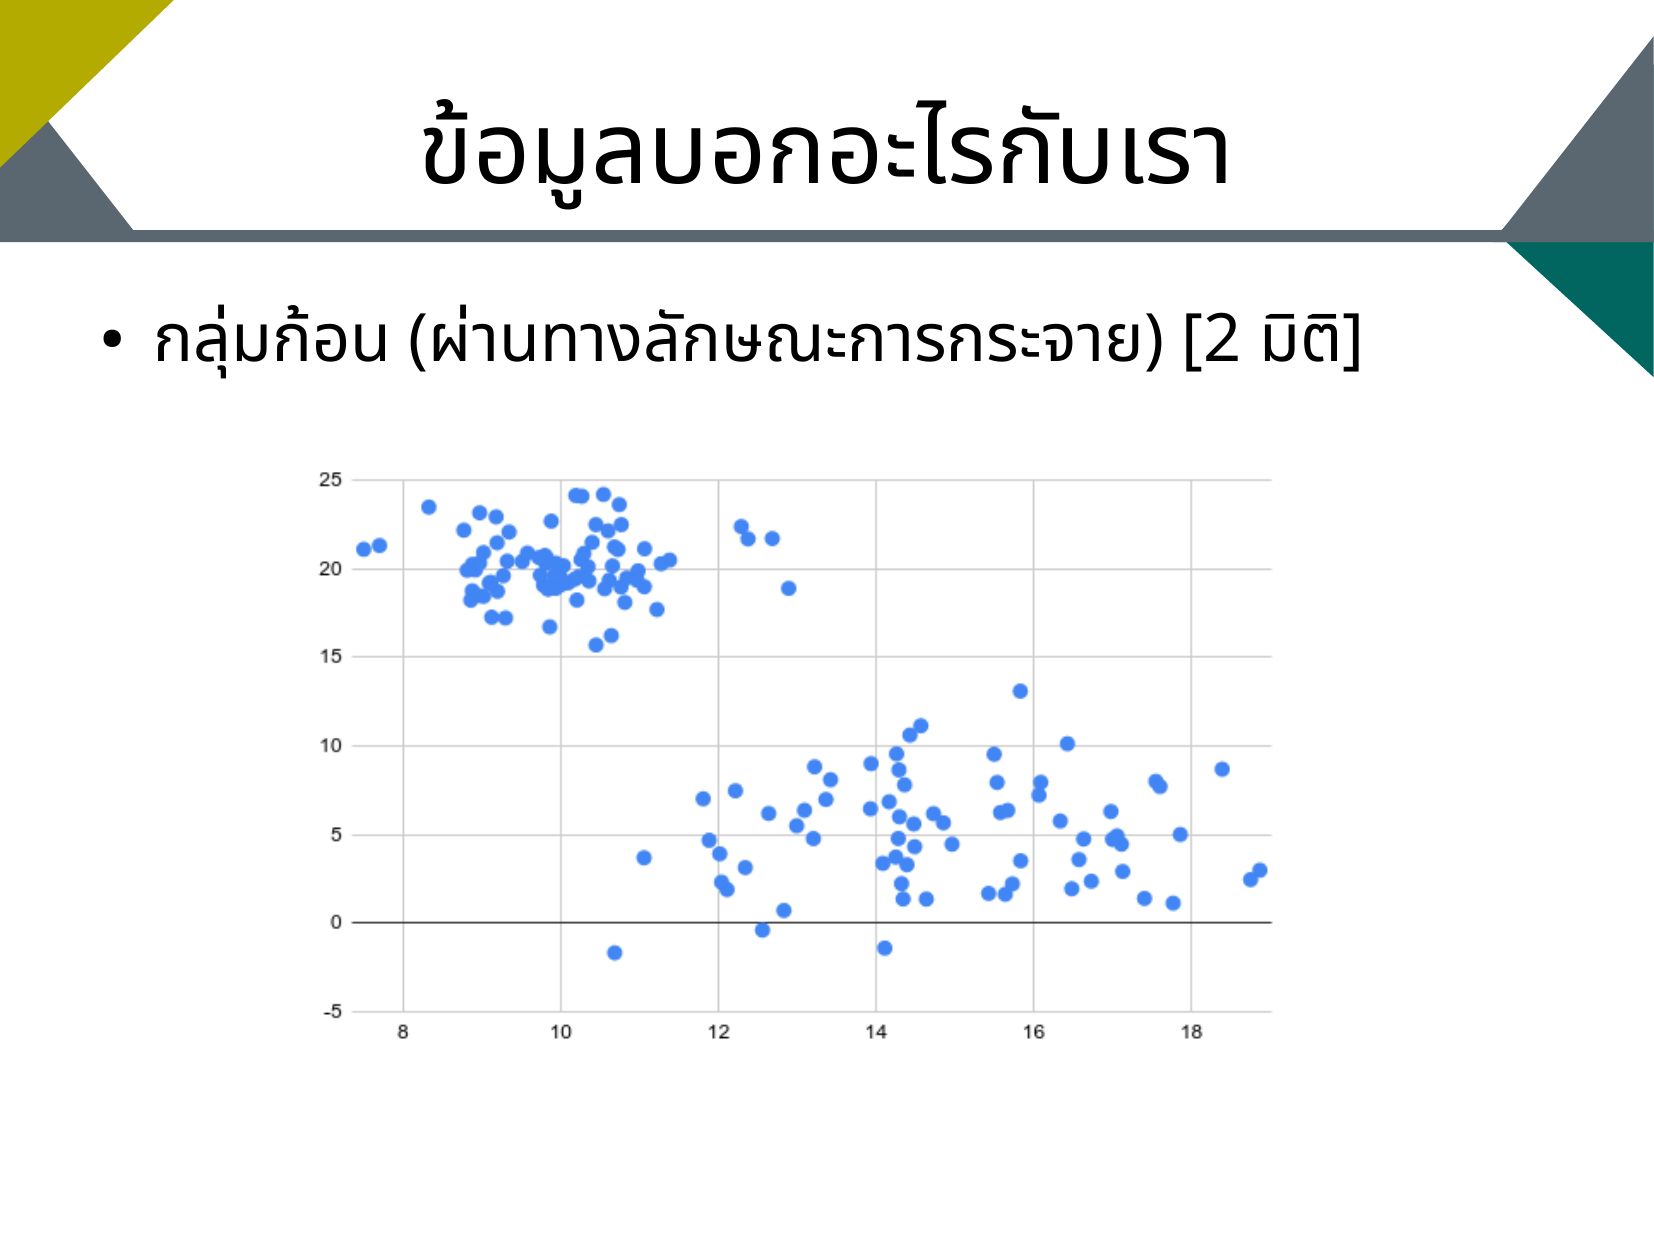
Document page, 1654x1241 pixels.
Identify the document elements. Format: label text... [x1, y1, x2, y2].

picture [283, 447, 1290, 1068]
title ข้อมูลบอกอะไรกับเรา [82, 49, 1571, 257]
list กลุ่มก้อน (ผ่านทางลักษณะการกระจาย) [2 มิติ] [82, 290, 1571, 1108]
